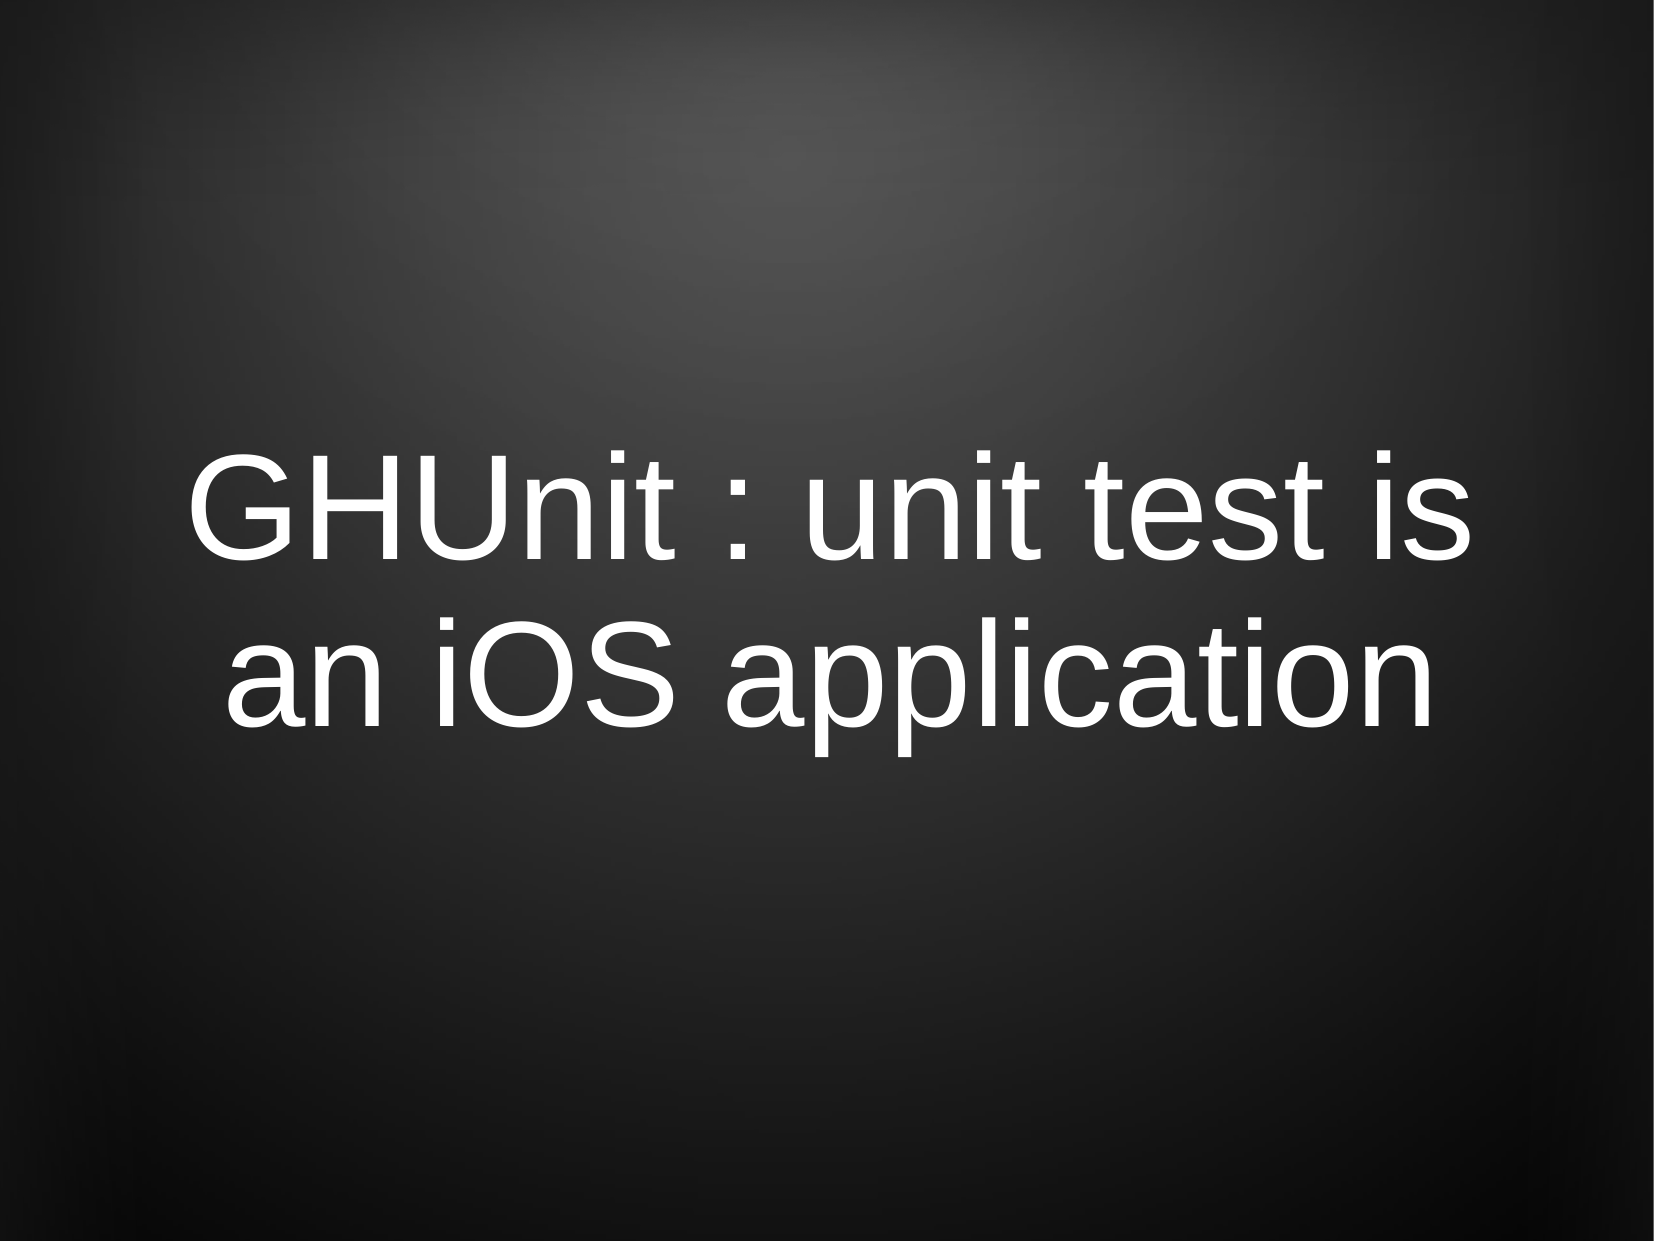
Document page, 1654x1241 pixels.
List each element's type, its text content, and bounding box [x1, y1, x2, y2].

title GHUnit : unit test is an iOS application [86, 423, 1576, 759]
picture [0, 0, 1654, 1241]
